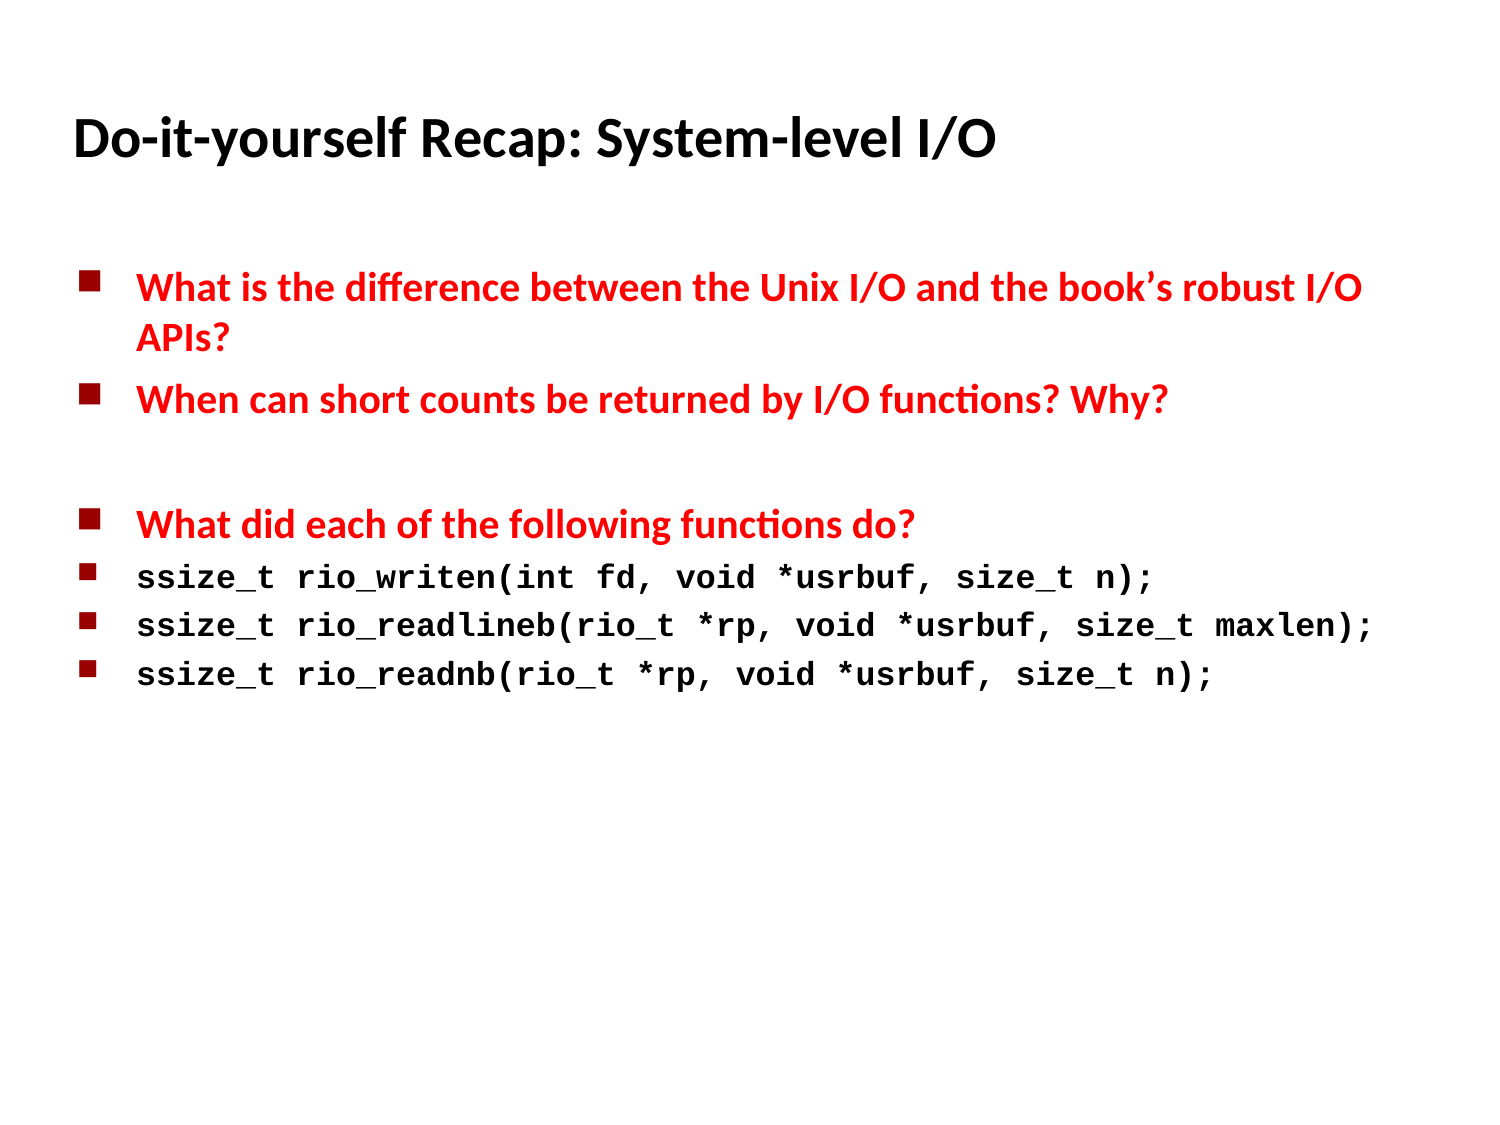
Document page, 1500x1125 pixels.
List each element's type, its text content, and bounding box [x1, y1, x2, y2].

list What is the difference between the Unix I/O and the book’s robust I/O APIs? When can short counts be returned by I/O functions? Why? What did each of the following functions do? ssize_t rio_writen(int fd, void *usrbuf, size_t n); ssize_t rio_readlineb(rio_t *rp, void *usrbuf, size_t maxlen); ssize_t rio_readnb(rio_t *rp, void *usrbuf, size_t n); [65, 189, 1413, 1006]
title Do-it-yourself Recap: System-level I/O [58, 71, 1304, 197]
